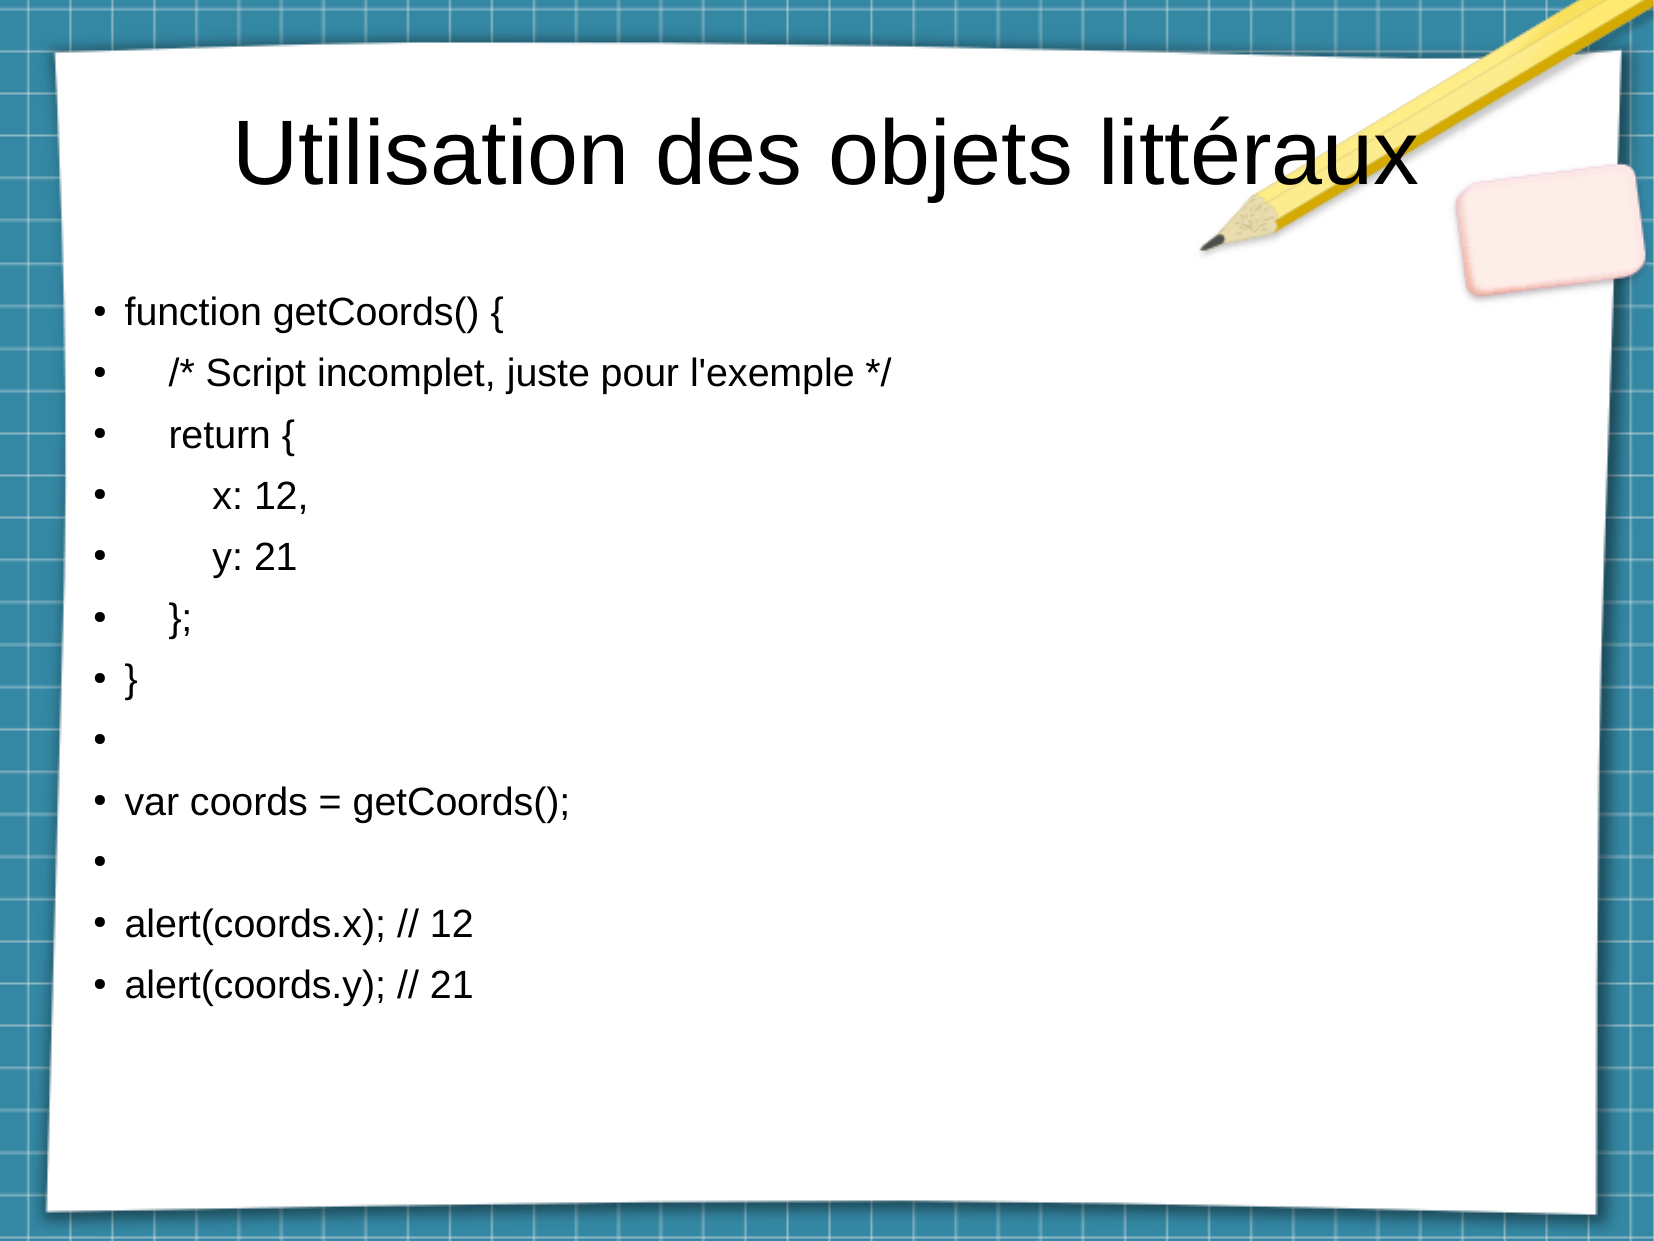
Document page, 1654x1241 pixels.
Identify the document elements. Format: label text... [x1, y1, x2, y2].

picture [0, 0, 1654, 1241]
list function getCoords() { /* Script incomplet, juste pour l'exemple */ return { x: 12, y: 21 }; } var coords = getCoords(); alert(coords.x); // 12 alert(coords.y); // 21 [82, 290, 1571, 1010]
title Utilisation des objets littéraux [82, 49, 1571, 257]
